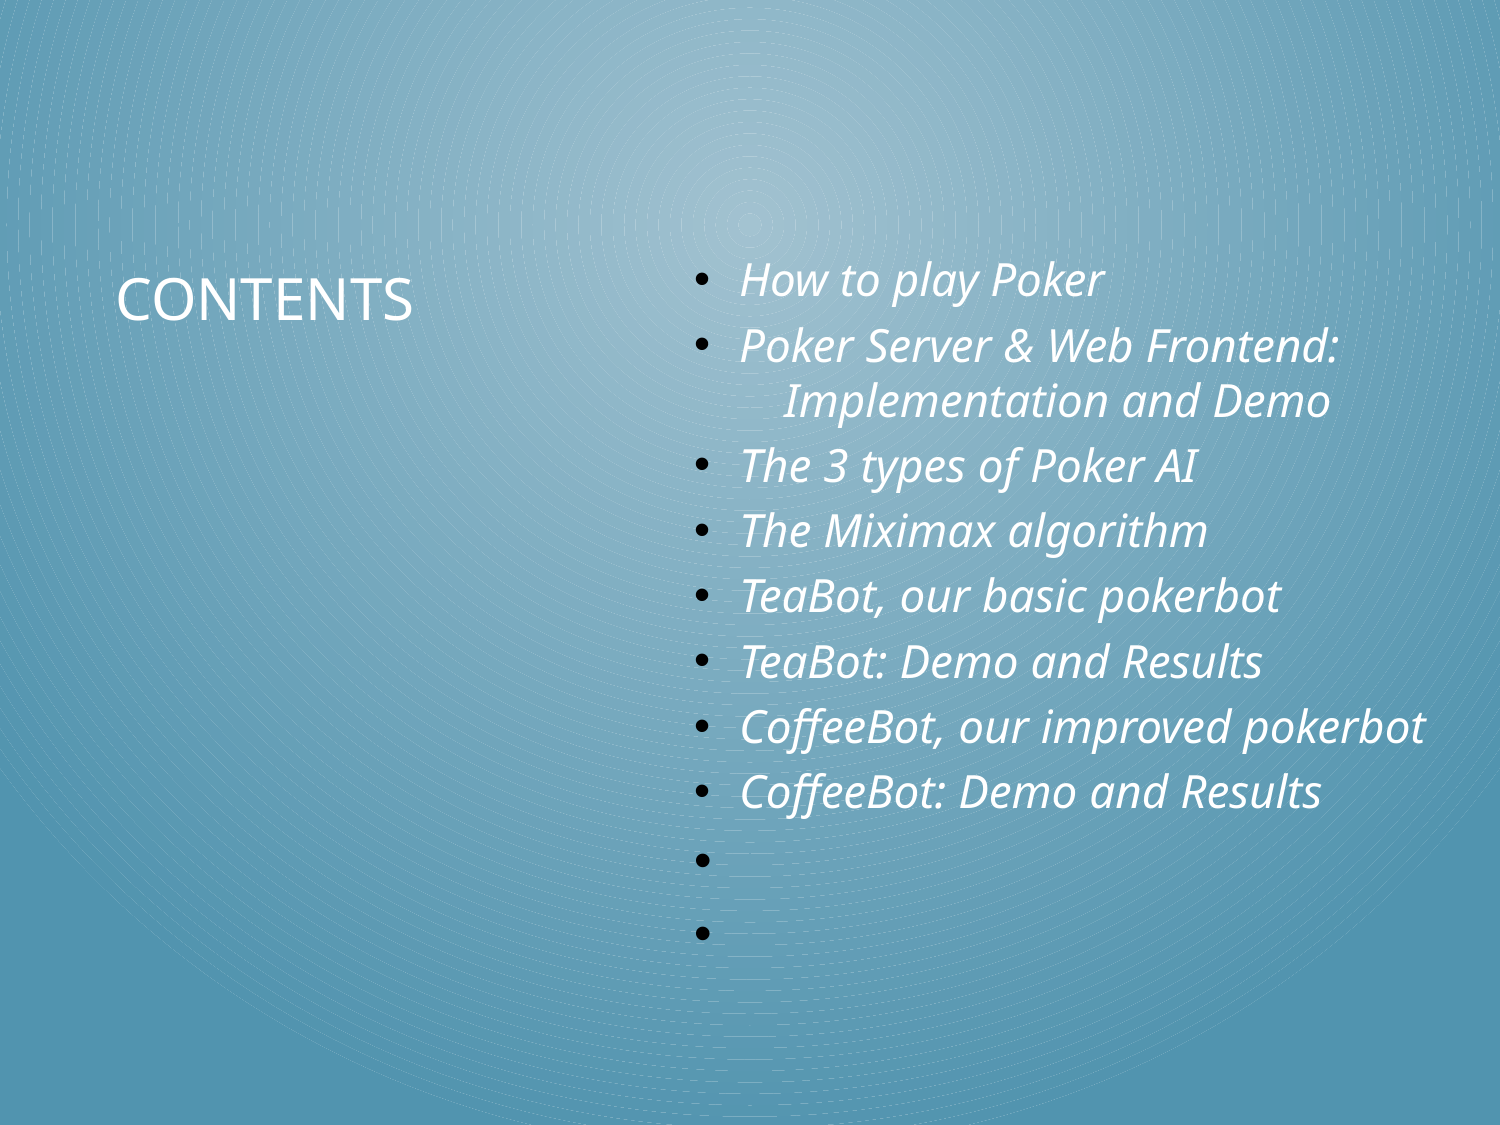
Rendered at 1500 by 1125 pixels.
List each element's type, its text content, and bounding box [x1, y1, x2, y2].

title CONTENTS [100, 254, 516, 580]
list How to play Poker Poker Server & Web Frontend: Implementation and Demo The 3 types of Poker AI The Miximax algorithm TeaBot, our basic pokerbot TeaBot: Demo and Results CoffeeBot, our improved pokerbot CoffeeBot: Demo and Results [679, 243, 1477, 1125]
